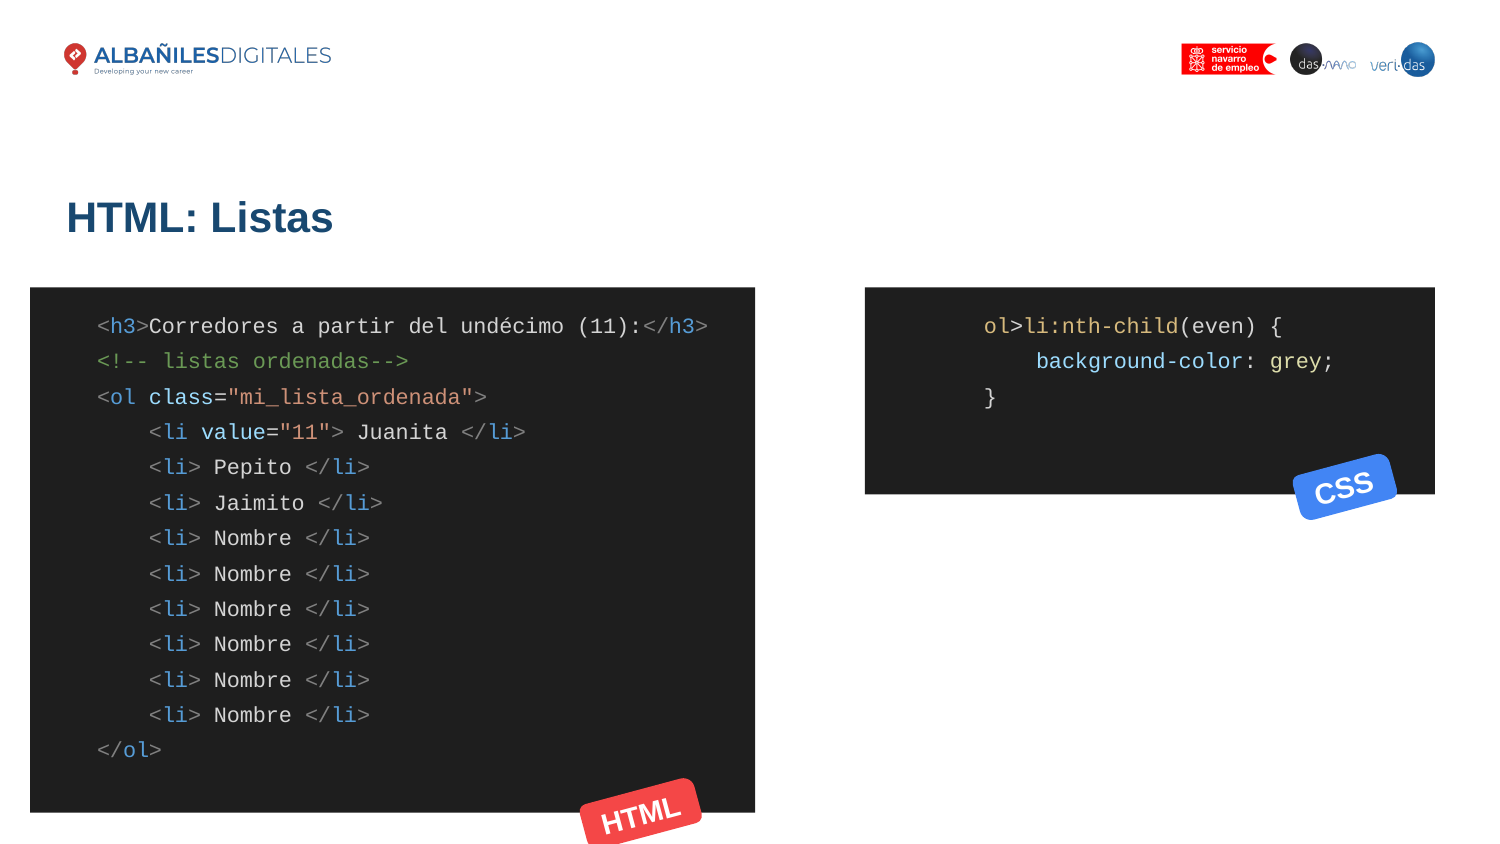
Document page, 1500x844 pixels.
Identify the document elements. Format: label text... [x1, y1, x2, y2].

picture [1181, 43, 1277, 75]
picture [1370, 42, 1435, 77]
picture [64, 43, 332, 75]
text_box <h3>Corredores a partir del undécimo (11):</h3> <!-- listas ordenadas--> <ol class="mi_lista_ordenada"> <li value="11"> Juanita </li> <li> Pepito </li> <li> Jaimito </li> <li> Nombre </li> <li> Nombre </li> <li> Nombre </li> <li> Nombre </li> <li> Nombre </li> <li> Nombre </li> </ol> [30, 287, 756, 813]
text_box HTML [579, 778, 702, 844]
text_box ol>li:nth-child(even) { background-color: grey; } [864, 287, 1435, 495]
text_box HTML: Listas [66, 179, 728, 287]
picture [1290, 43, 1356, 75]
text_box CSS [1292, 453, 1397, 520]
